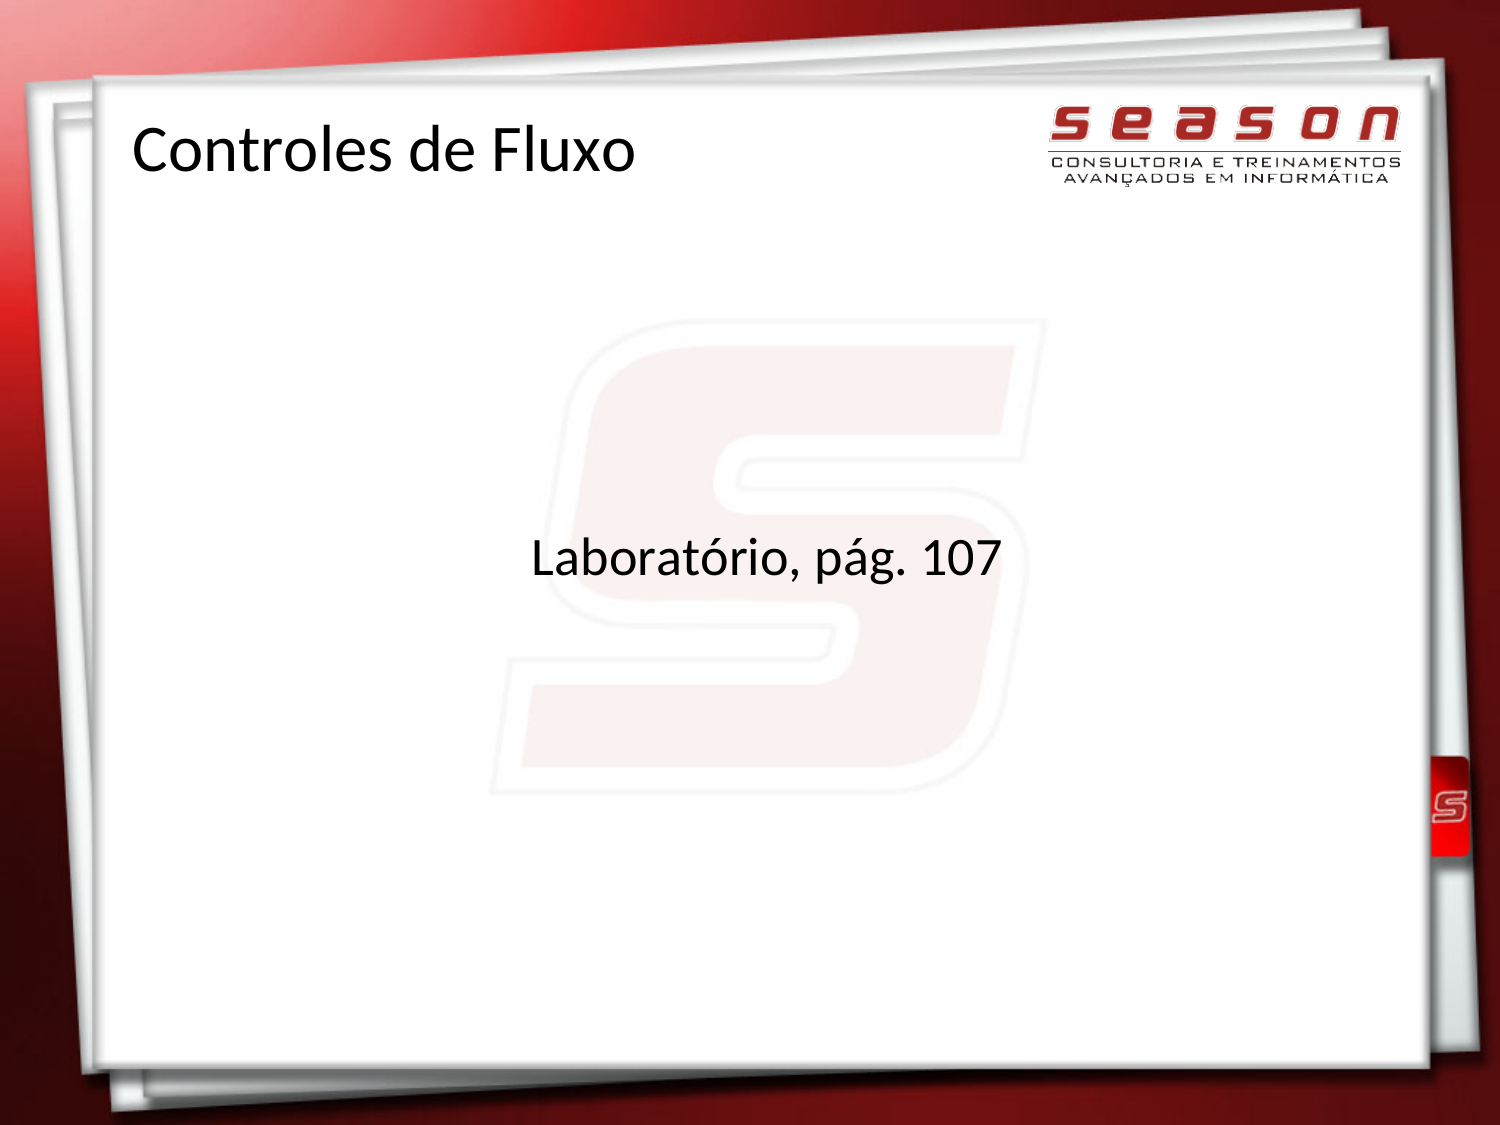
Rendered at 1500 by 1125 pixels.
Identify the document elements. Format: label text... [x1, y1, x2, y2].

title Controles de Fluxo [118, 33, 1394, 257]
picture [0, 0, 1500, 1125]
text_box Laboratório, pág. 107 [207, 387, 1328, 721]
